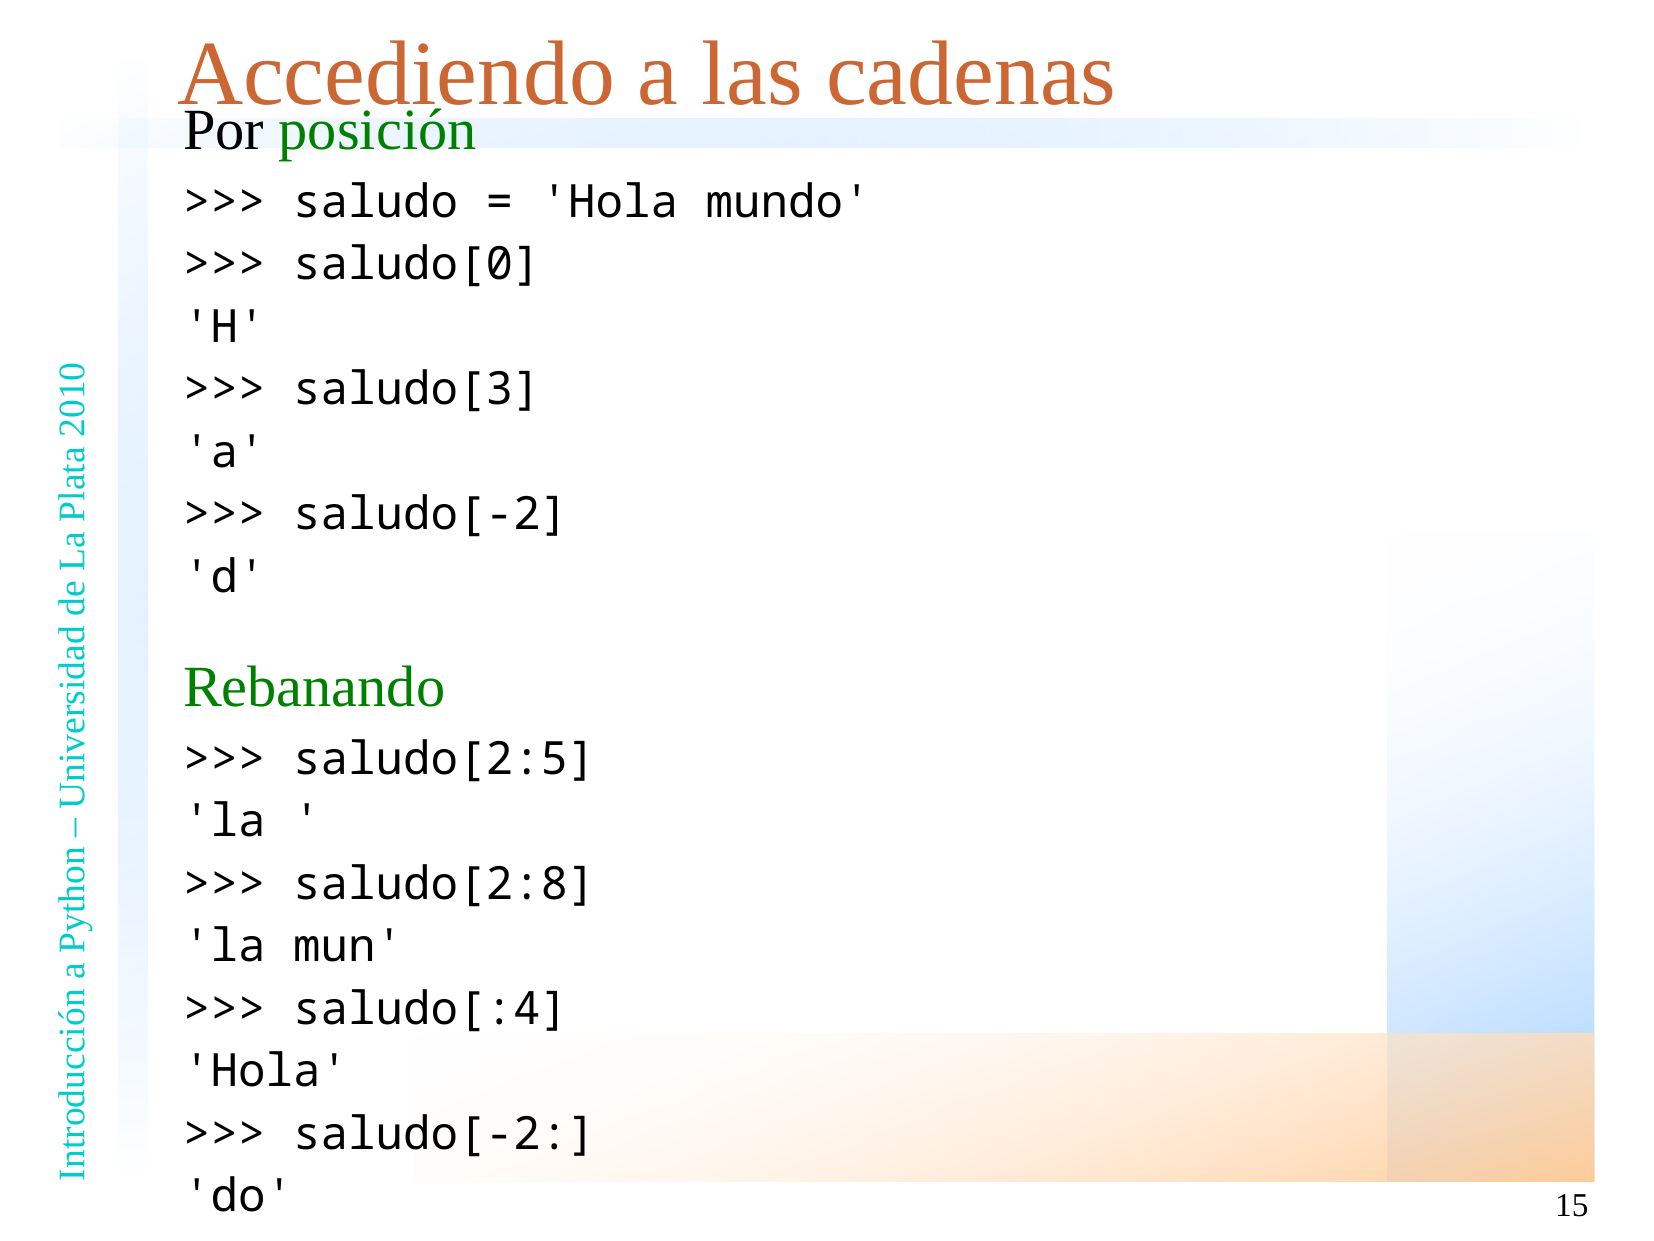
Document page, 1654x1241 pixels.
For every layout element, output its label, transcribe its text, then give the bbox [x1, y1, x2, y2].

title Accediendo a las cadenas [177, 0, 1595, 148]
text_box Por posición >>> saludo = 'Hola mundo' >>> saludo[0] 'H' >>> saludo[3] 'a' >>> saludo[-2] 'd' Rebanando >>> saludo[2:5] 'la ' >>> saludo[2:8] 'la mun' >>> saludo[:4] 'Hola' >>> saludo[-2:] 'do' [147, 149, 1595, 1173]
